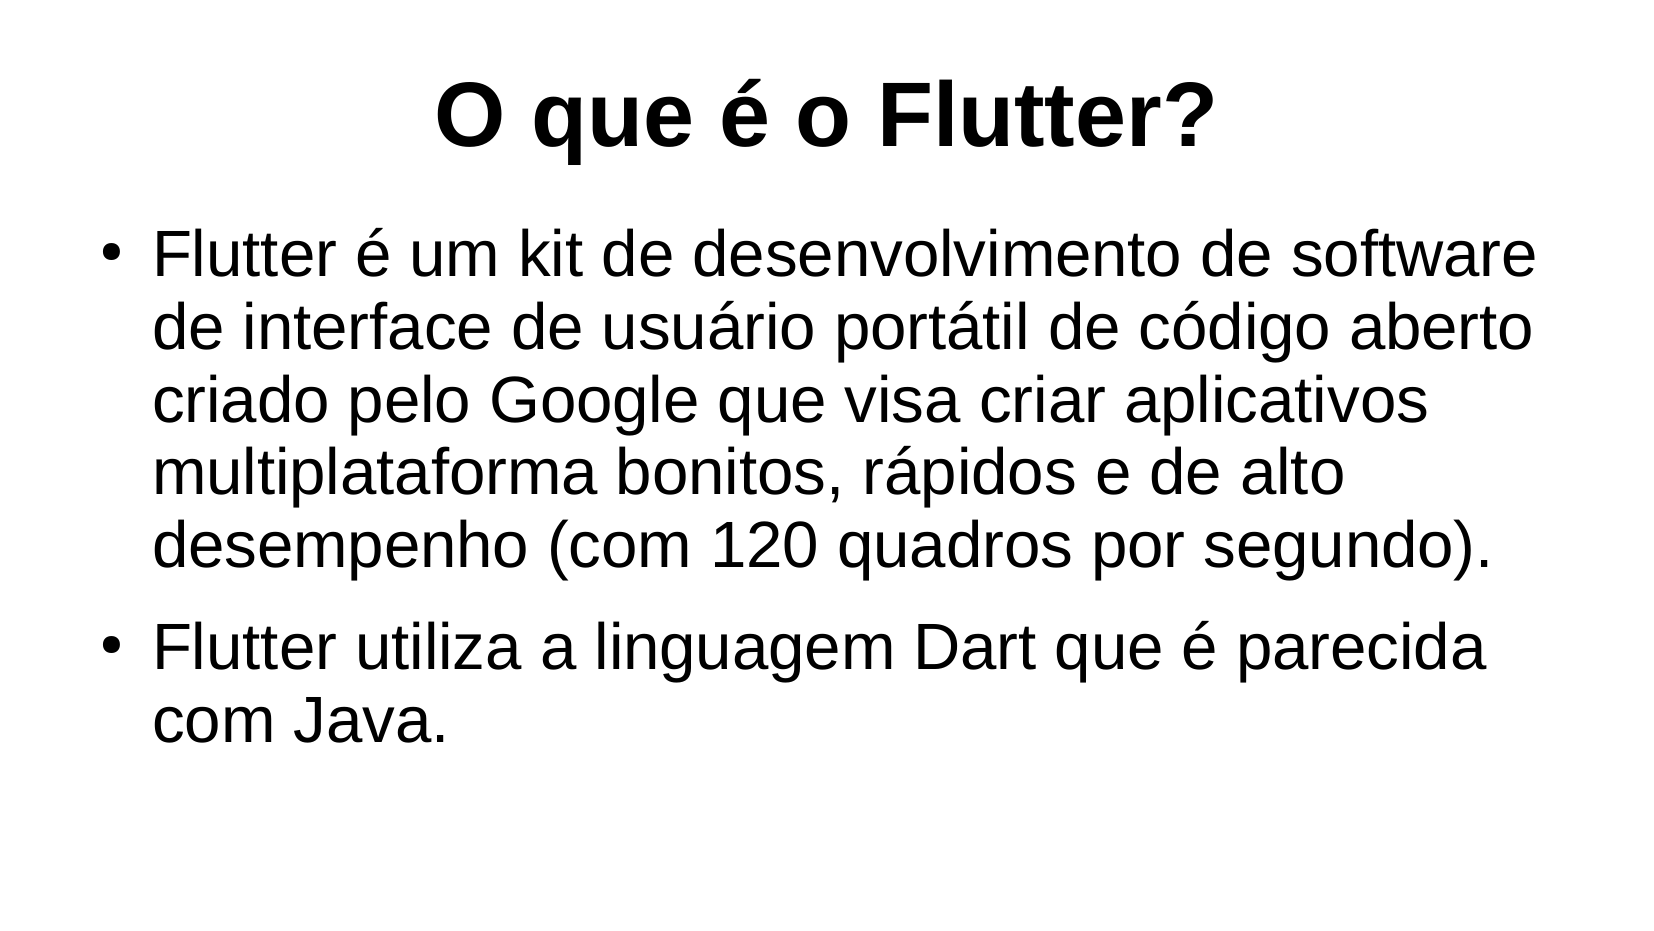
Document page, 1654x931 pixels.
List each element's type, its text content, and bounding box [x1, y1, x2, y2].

title O que é o Flutter? [82, 37, 1571, 193]
list Flutter é um kit de desenvolvimento de software de interface de usuário portátil de código aberto criado pelo Google que visa criar aplicativos multiplataforma bonitos, rápidos e de alto desempenho (com 120 quadros por segundo). Flutter utiliza a linguagem Dart que é parecida com Java. [82, 217, 1571, 758]
